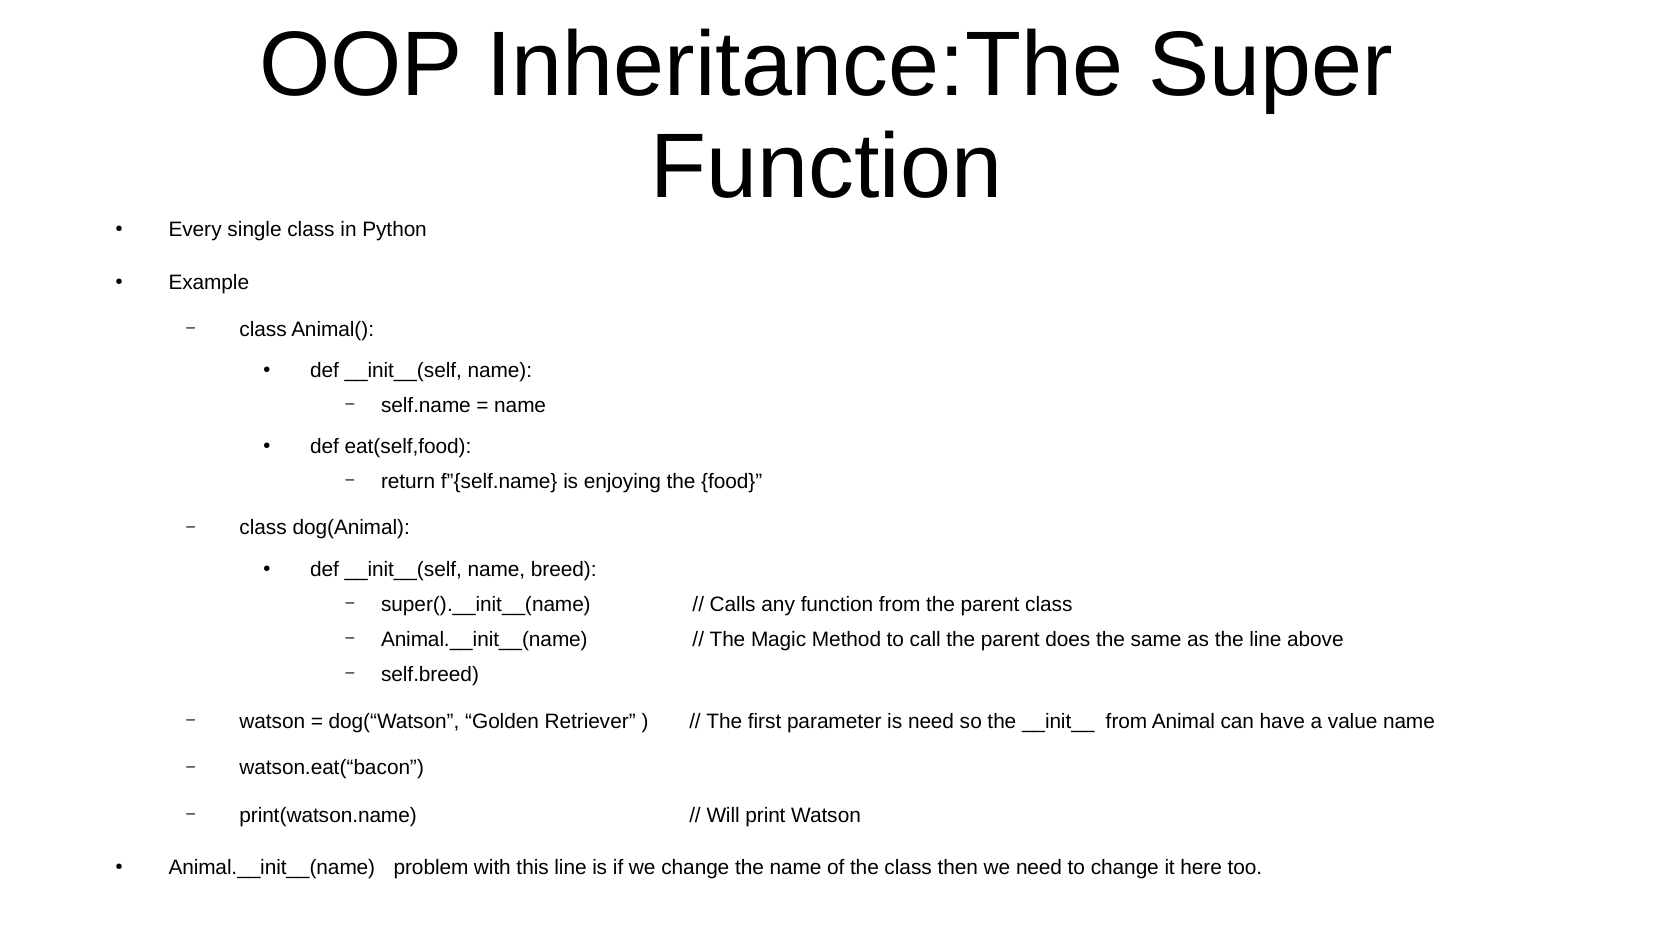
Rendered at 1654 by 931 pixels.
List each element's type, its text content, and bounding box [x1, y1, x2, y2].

list Every single class in Python Example class Animal(): def __init__(self, name): self.name = name def eat(self,food): return f”{self.name} is enjoying the {food}” class dog(Animal): def __init__(self, name, breed): super().__init__(name) // Calls any function from the parent class Animal.__init__(name) // The Magic Method to call the parent does the same as the line above self.breed) watson = dog(“Watson”, “Golden Retriever” ) // The first parameter is need so the __init__ from Animal can have a value name watson.eat(“bacon”) print(watson.name) // Will print Watson Animal.__init__(name) problem with this line is if we change the name of the class then we need to change it here too. [97, 217, 1654, 916]
title OOP Inheritance:The Super Function [82, 12, 1571, 218]
